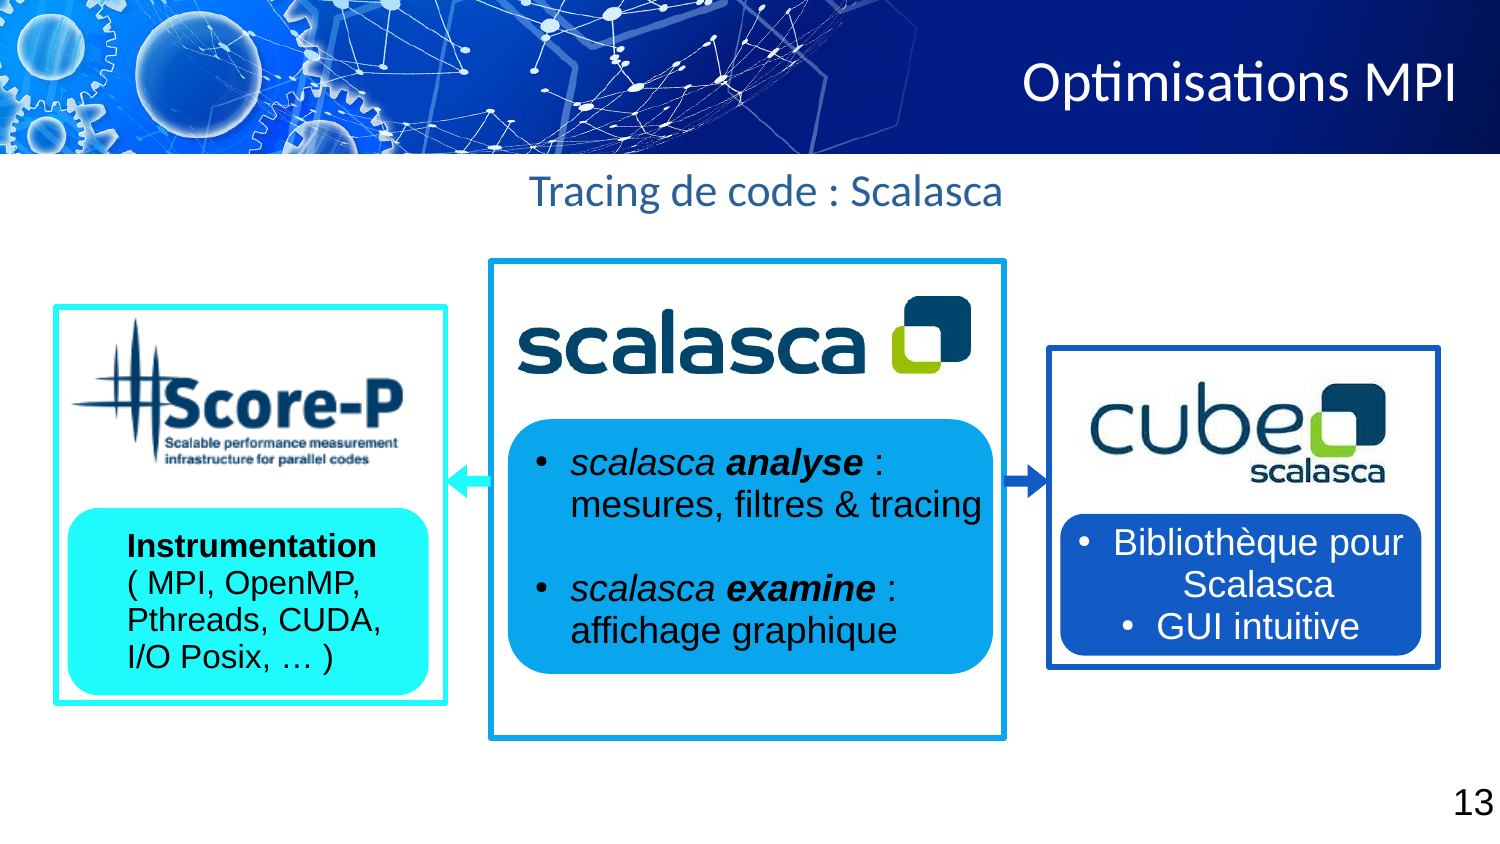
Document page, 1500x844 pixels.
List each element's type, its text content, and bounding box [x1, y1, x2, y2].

text_box Instrumentation ( MPI, OpenMP, Pthreads, CUDA, I/O Posix, … ) [67, 507, 429, 696]
text_box [445, 464, 491, 499]
text_box [1003, 464, 1050, 499]
text_box <numéro> [1438, 773, 1500, 844]
list Tracing de code : Scalasca [0, 153, 1489, 225]
text_box Bibliothèque pour Scalasca GUI intuitive [1060, 513, 1422, 656]
text_box scalasca analyse : mesures, filtres & tracing scalasca examine : affichage graphique [507, 419, 994, 674]
picture [0, 0, 1500, 844]
title Optimisations MPI [118, 3, 1473, 153]
